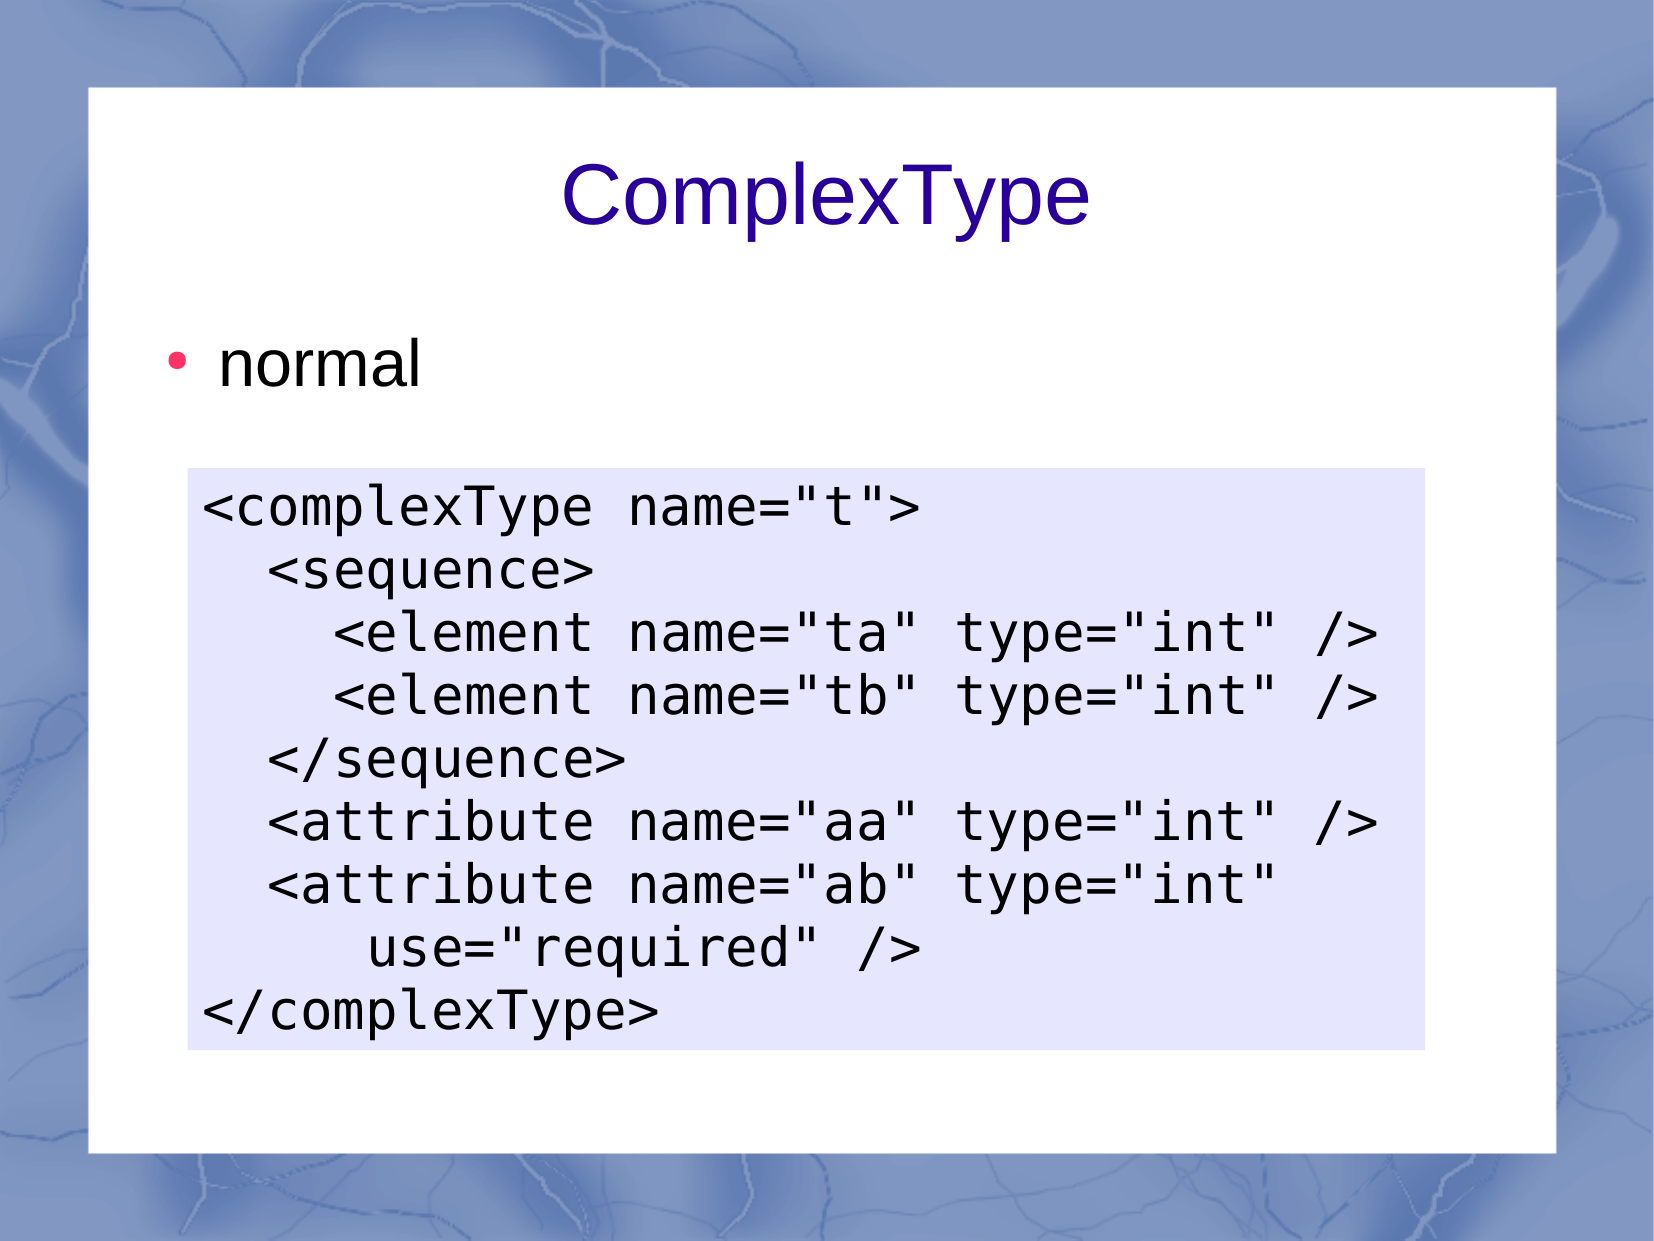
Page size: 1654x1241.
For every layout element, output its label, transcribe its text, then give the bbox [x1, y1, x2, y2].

title ComplexType [118, 90, 1536, 298]
text_box <complexType name="t"> <sequence> <element name="ta" type="int" /> <element name="tb" type="int" /> </sequence> <attribute name="aa" type="int" /> <attribute name="ab" type="int" use="required" /> </complexType> [187, 468, 1426, 1051]
list normal [147, 325, 1506, 1232]
picture [0, 0, 1654, 1241]
